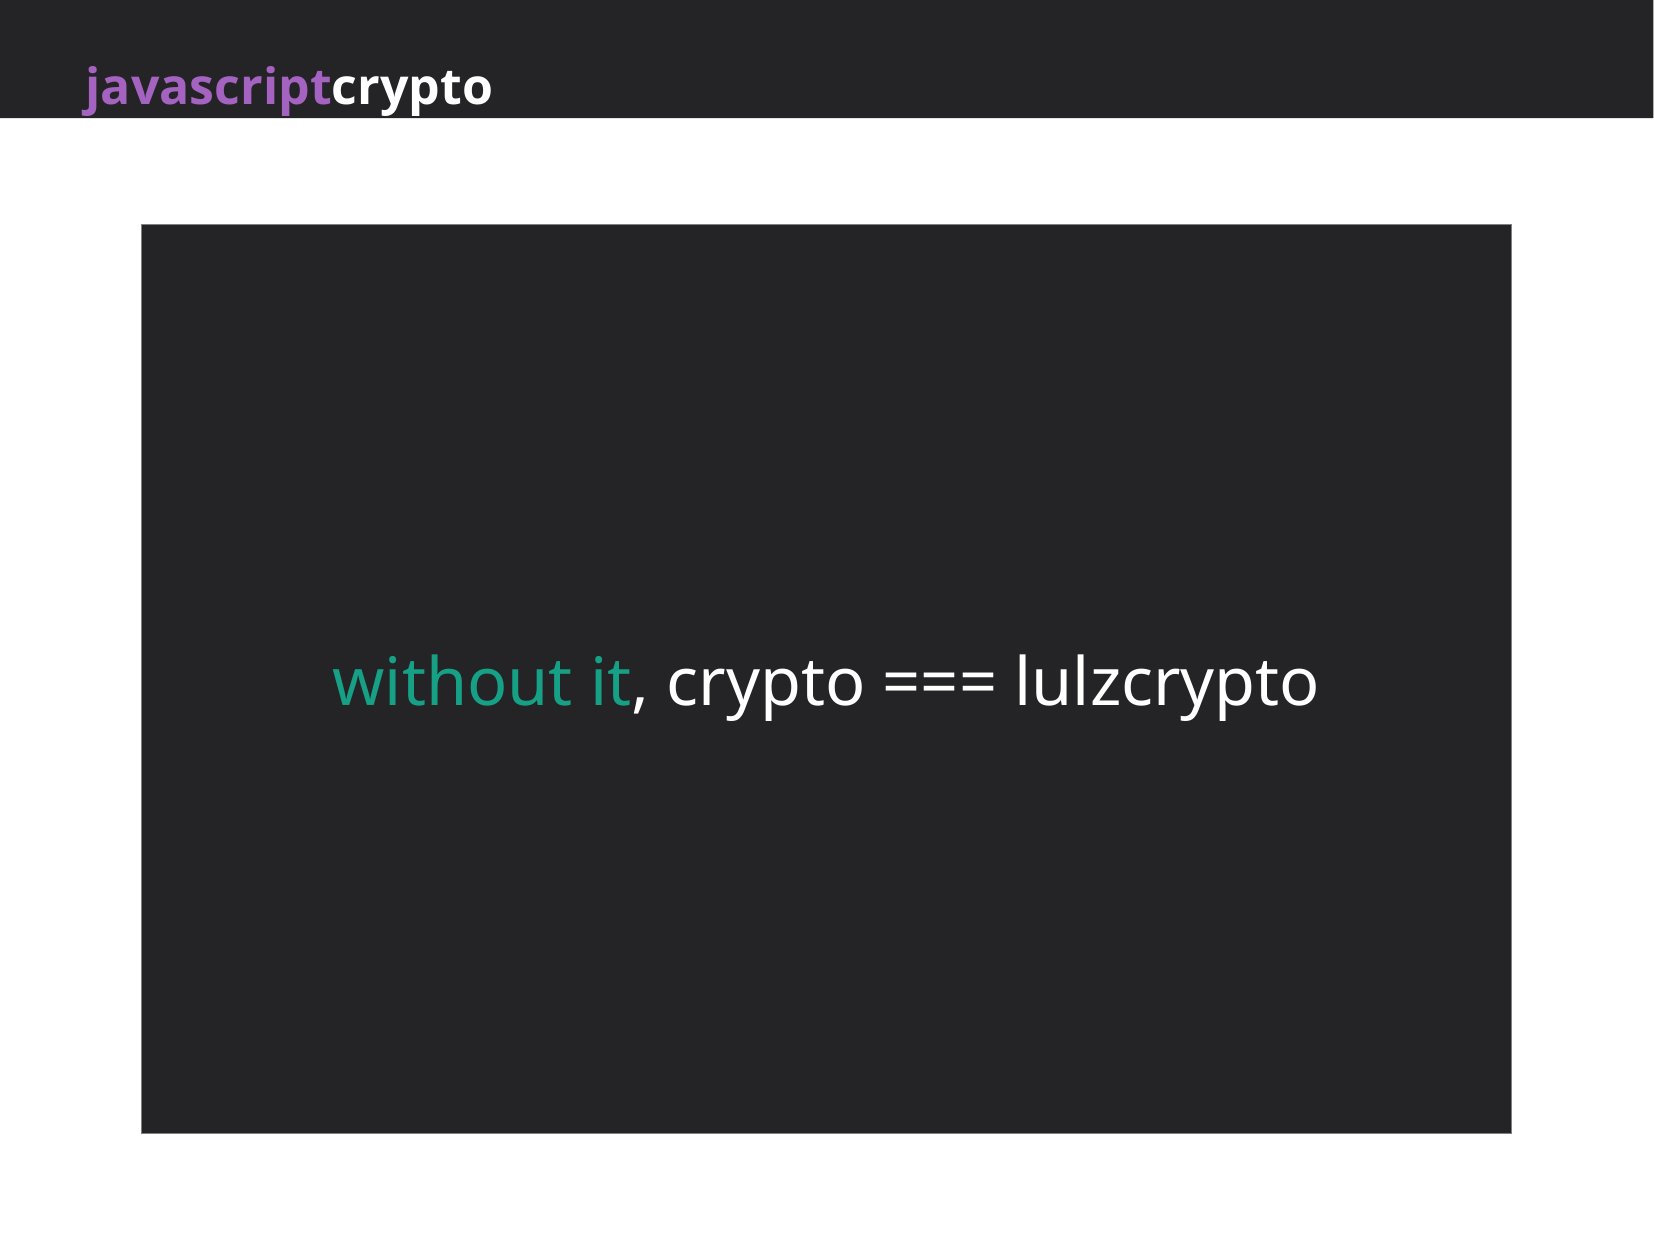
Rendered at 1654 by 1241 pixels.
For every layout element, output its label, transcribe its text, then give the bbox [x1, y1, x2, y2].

text_box without it, crypto === lulzcrypto [141, 224, 1512, 1134]
text_box javascriptcrypto [70, 43, 544, 119]
text_box [0, 0, 1654, 119]
text_box [165, 531, 1441, 1087]
